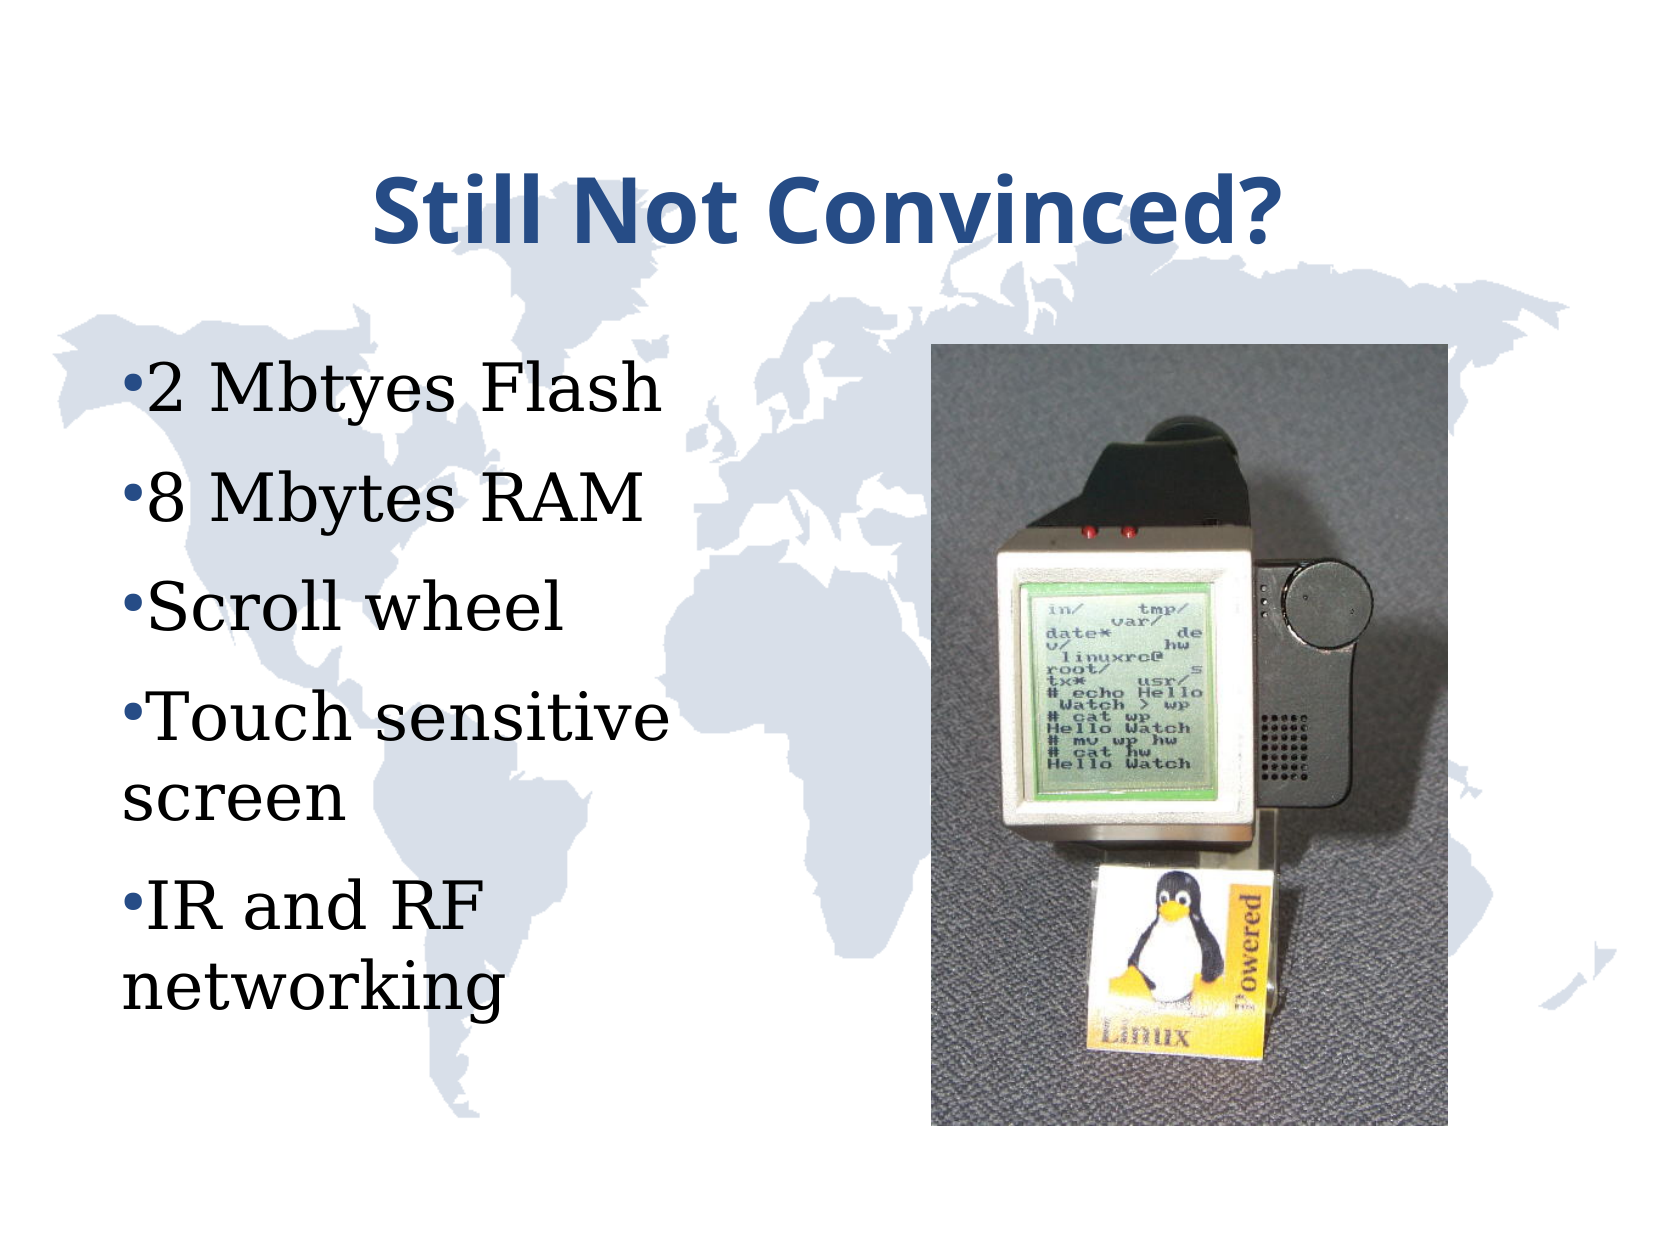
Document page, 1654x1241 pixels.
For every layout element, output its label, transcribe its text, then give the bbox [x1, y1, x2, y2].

title Still Not Convinced? [121, 102, 1534, 310]
list 2 Mbtyes Flash 8 Mbytes RAM Scroll wheel Touch sensitive screen IR and RF networking [121, 344, 811, 1127]
picture [931, 344, 1448, 1126]
